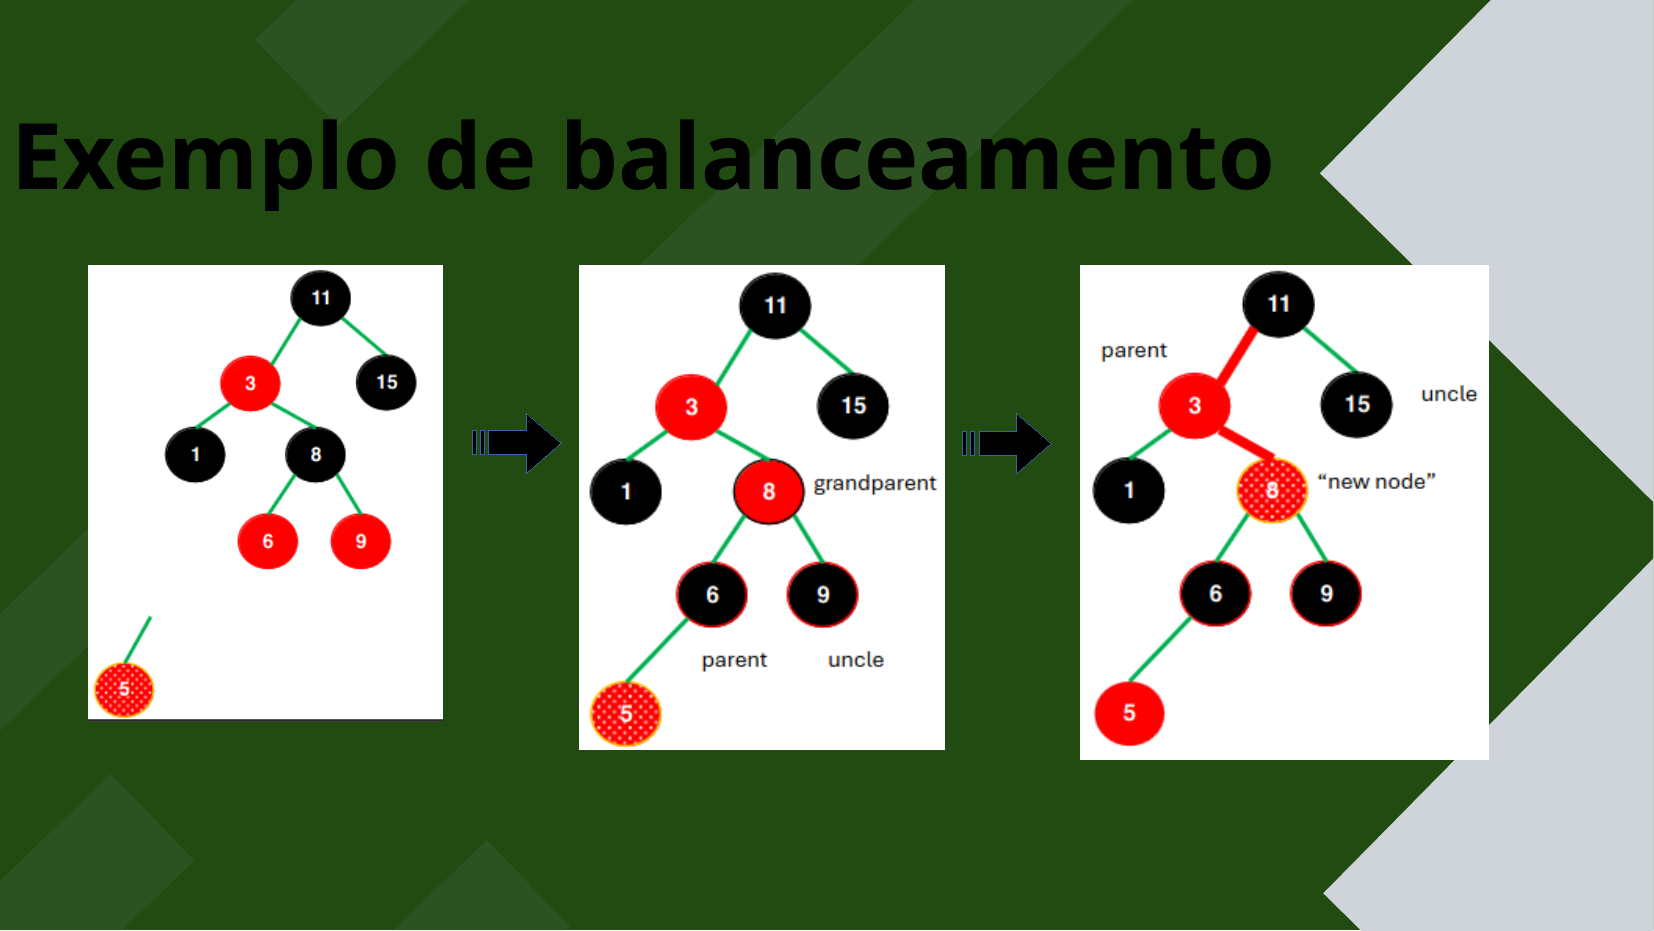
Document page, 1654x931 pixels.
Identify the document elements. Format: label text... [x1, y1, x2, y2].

picture [88, 265, 443, 722]
text_box [480, 430, 485, 455]
text_box [970, 431, 975, 456]
title Exemplo de balanceamento [0, 76, 1388, 233]
text_box [472, 430, 477, 455]
text_box [979, 413, 1052, 474]
picture [1080, 265, 1489, 760]
text_box [962, 431, 967, 456]
picture [579, 265, 945, 751]
text_box [488, 413, 562, 474]
